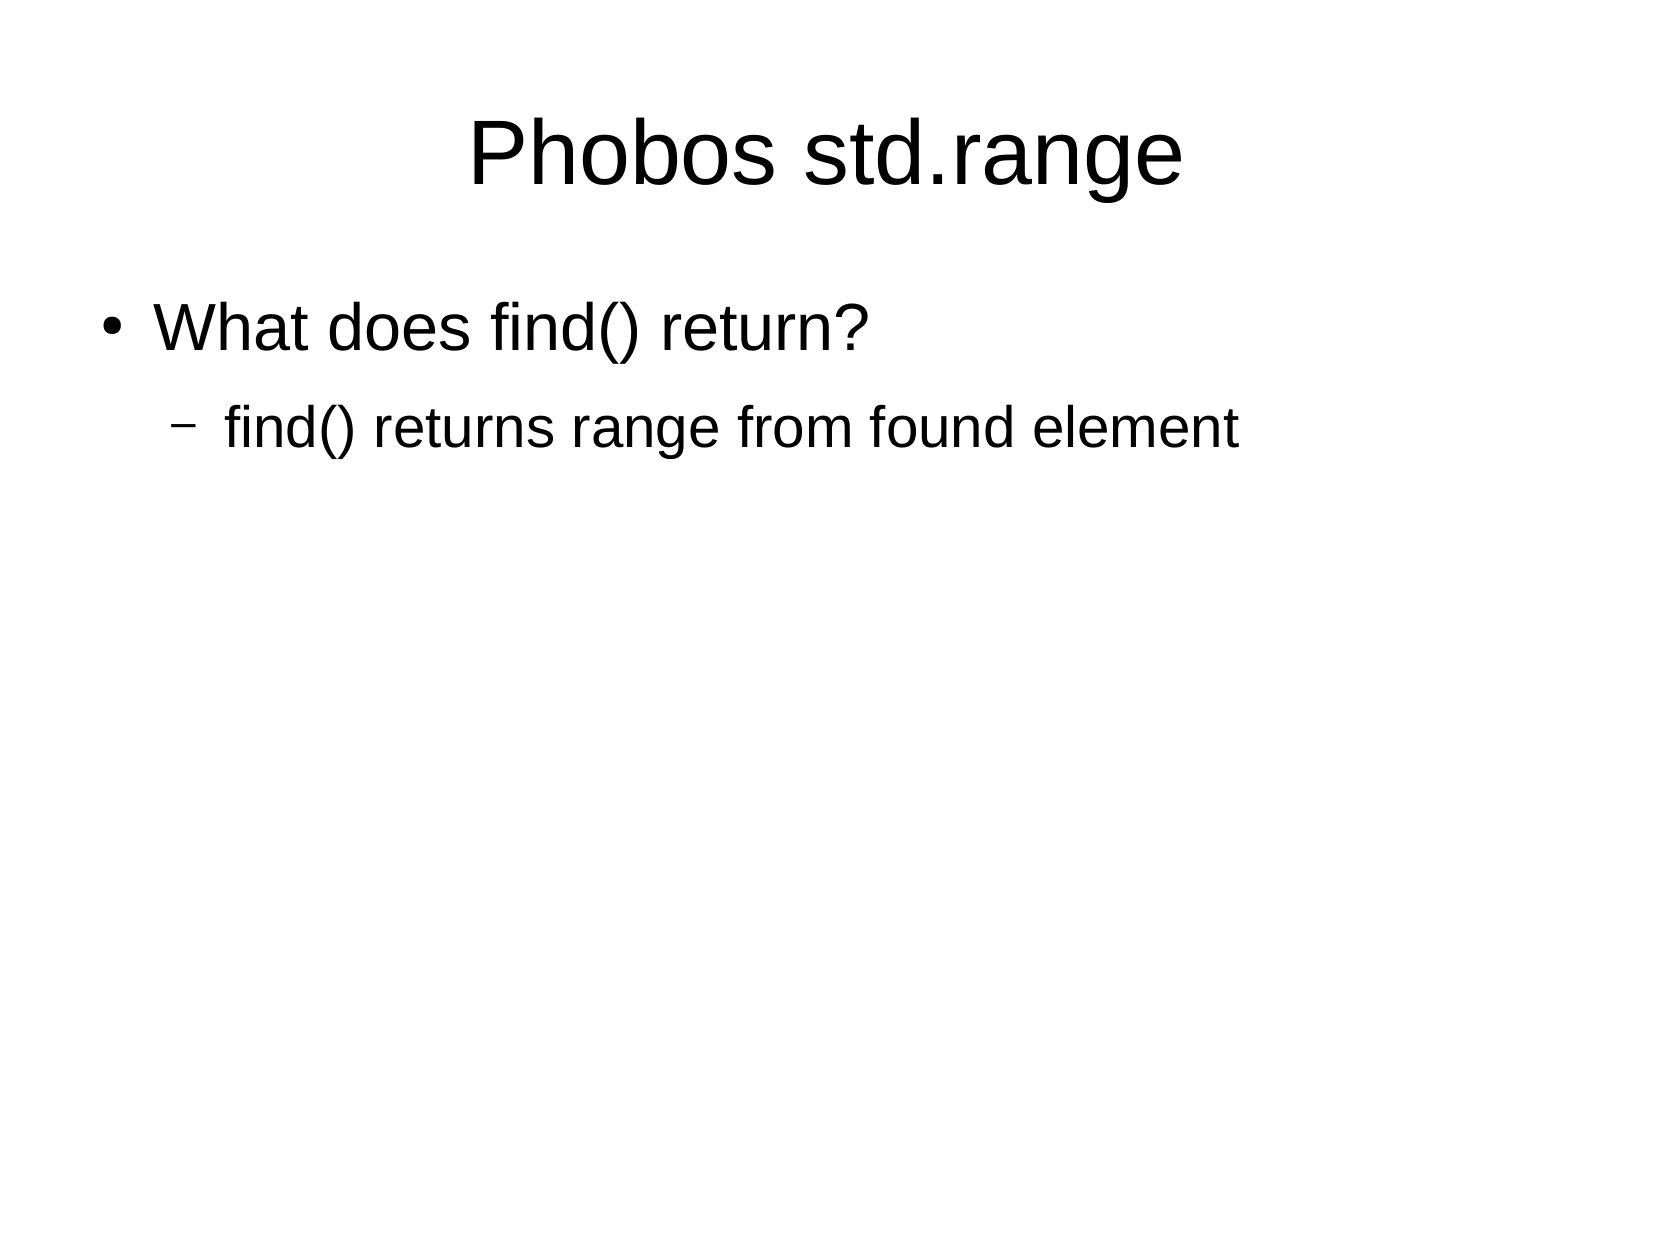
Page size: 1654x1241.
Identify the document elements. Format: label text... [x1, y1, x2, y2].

list What does find() return? find() returns range from found element [82, 290, 1571, 1010]
title Phobos std.range [82, 49, 1571, 257]
